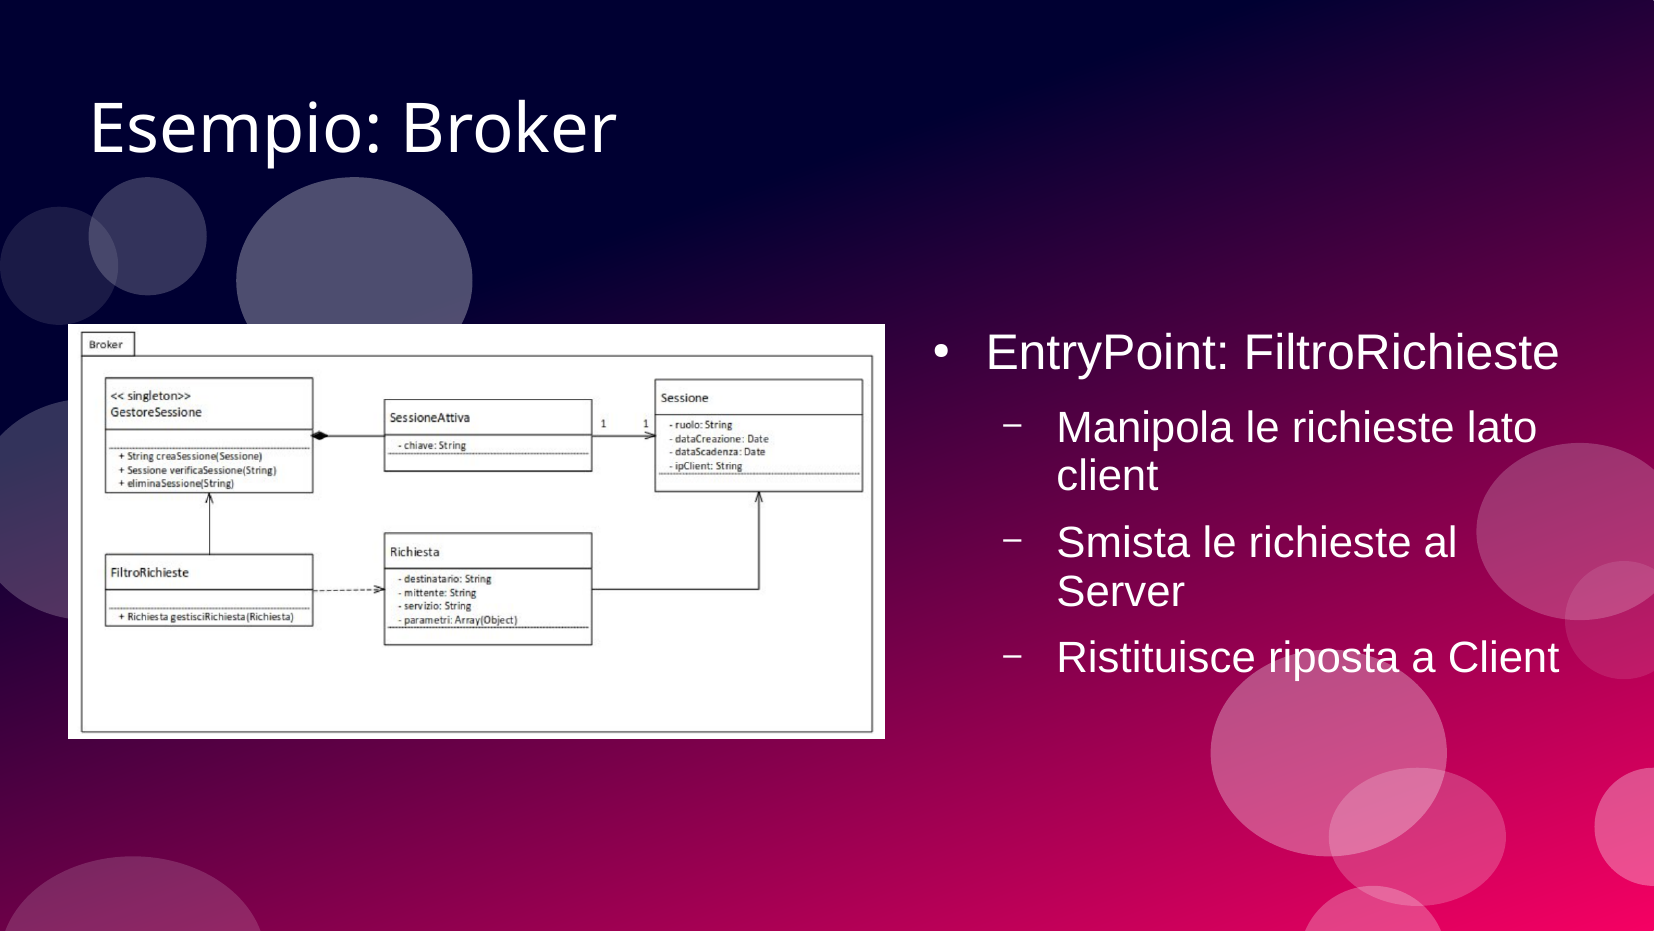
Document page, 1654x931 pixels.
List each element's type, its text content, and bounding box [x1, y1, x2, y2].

title Esempio: Broker [88, 44, 1565, 207]
picture [68, 324, 885, 739]
list EntryPoint: FiltroRichieste Manipola le richieste lato client Smista le richieste al Server Ristituisce riposta a Client [914, 324, 1565, 724]
